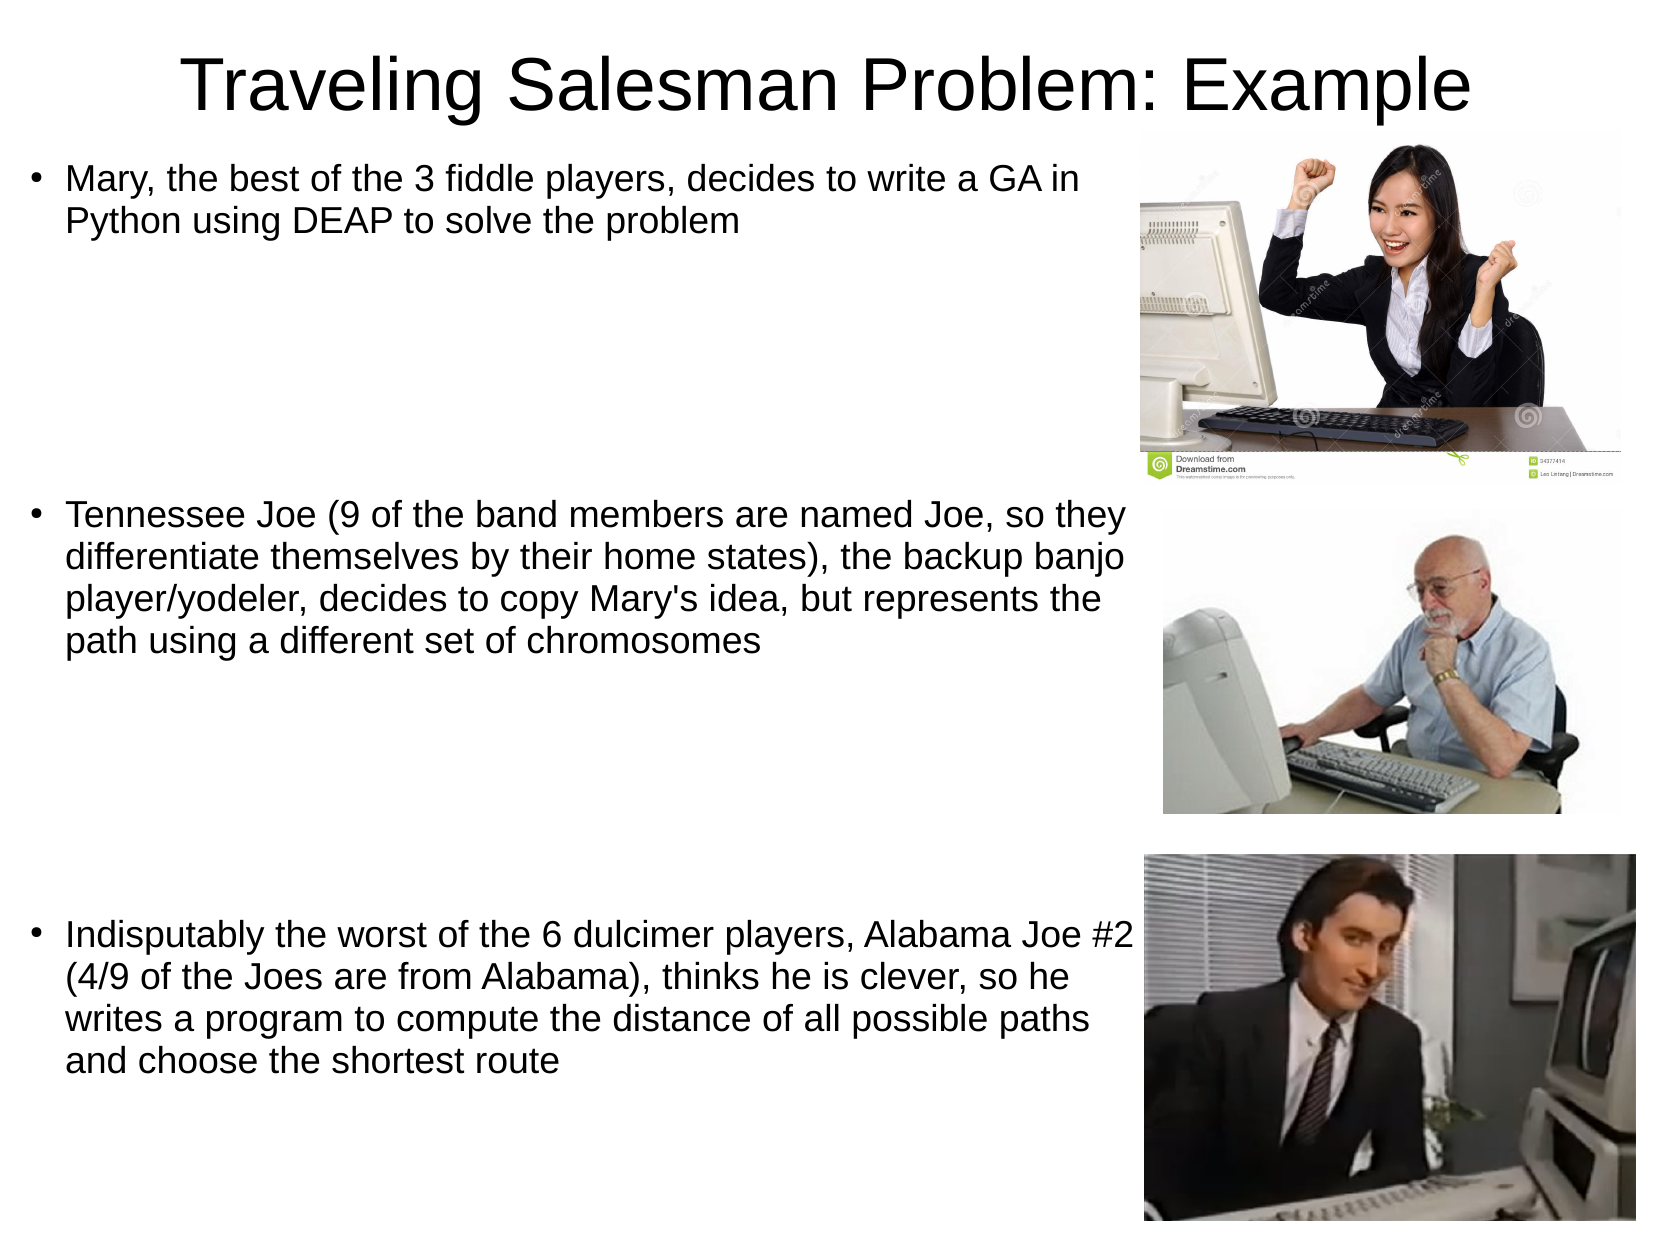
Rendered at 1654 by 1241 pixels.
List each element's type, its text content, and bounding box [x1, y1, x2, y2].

title Traveling Salesman Problem: Example [82, 42, 1571, 127]
text_box Mary, the best of the 3 fiddle players, decides to write a GA in Python using DEAP to solve the problem Tennessee Joe (9 of the band members are named Joe, so they differentiate themselves by their home states), the backup banjo player/yodeler, decides to copy Mary's idea, but represents the path using a different set of chromosomes Indisputably the worst of the 6 dulcimer players, Alabama Joe #2 (4/9 of the Joes are from Alabama), thinks he is clever, so he writes a program to compute the distance of all possible paths and choose the shortest route [15, 150, 1156, 1089]
picture [1163, 509, 1621, 814]
picture [1144, 854, 1636, 1221]
picture [1140, 130, 1621, 484]
